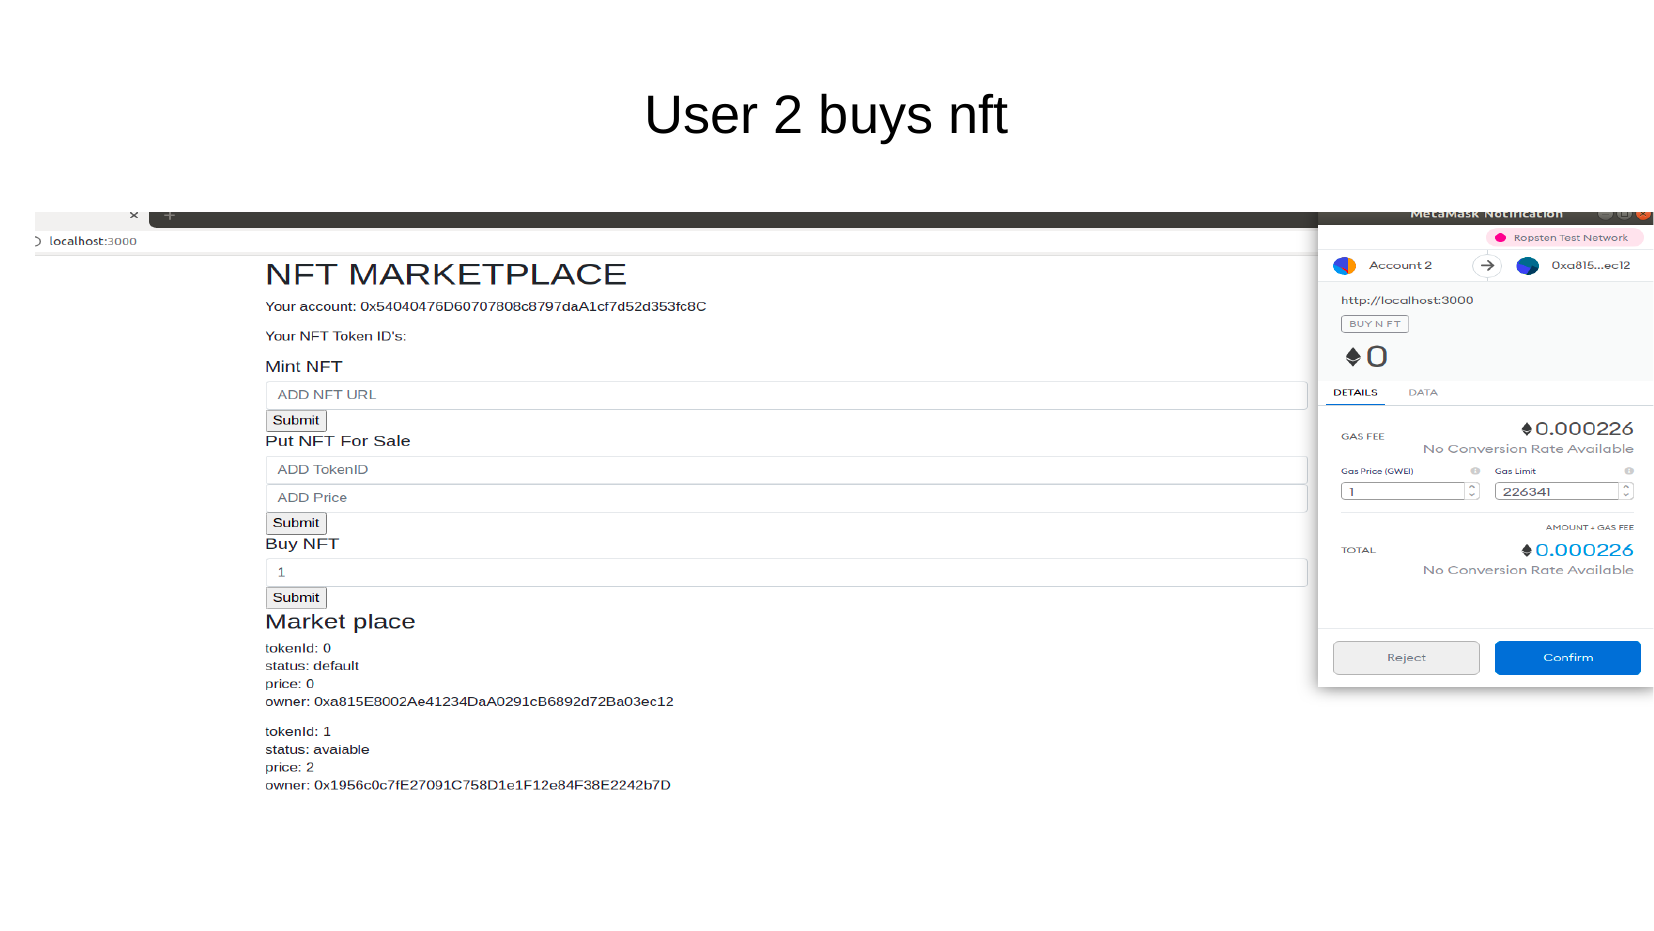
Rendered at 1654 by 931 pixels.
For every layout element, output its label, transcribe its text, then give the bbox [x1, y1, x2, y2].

picture [35, 212, 1654, 926]
title User 2 buys nft [82, 37, 1571, 193]
